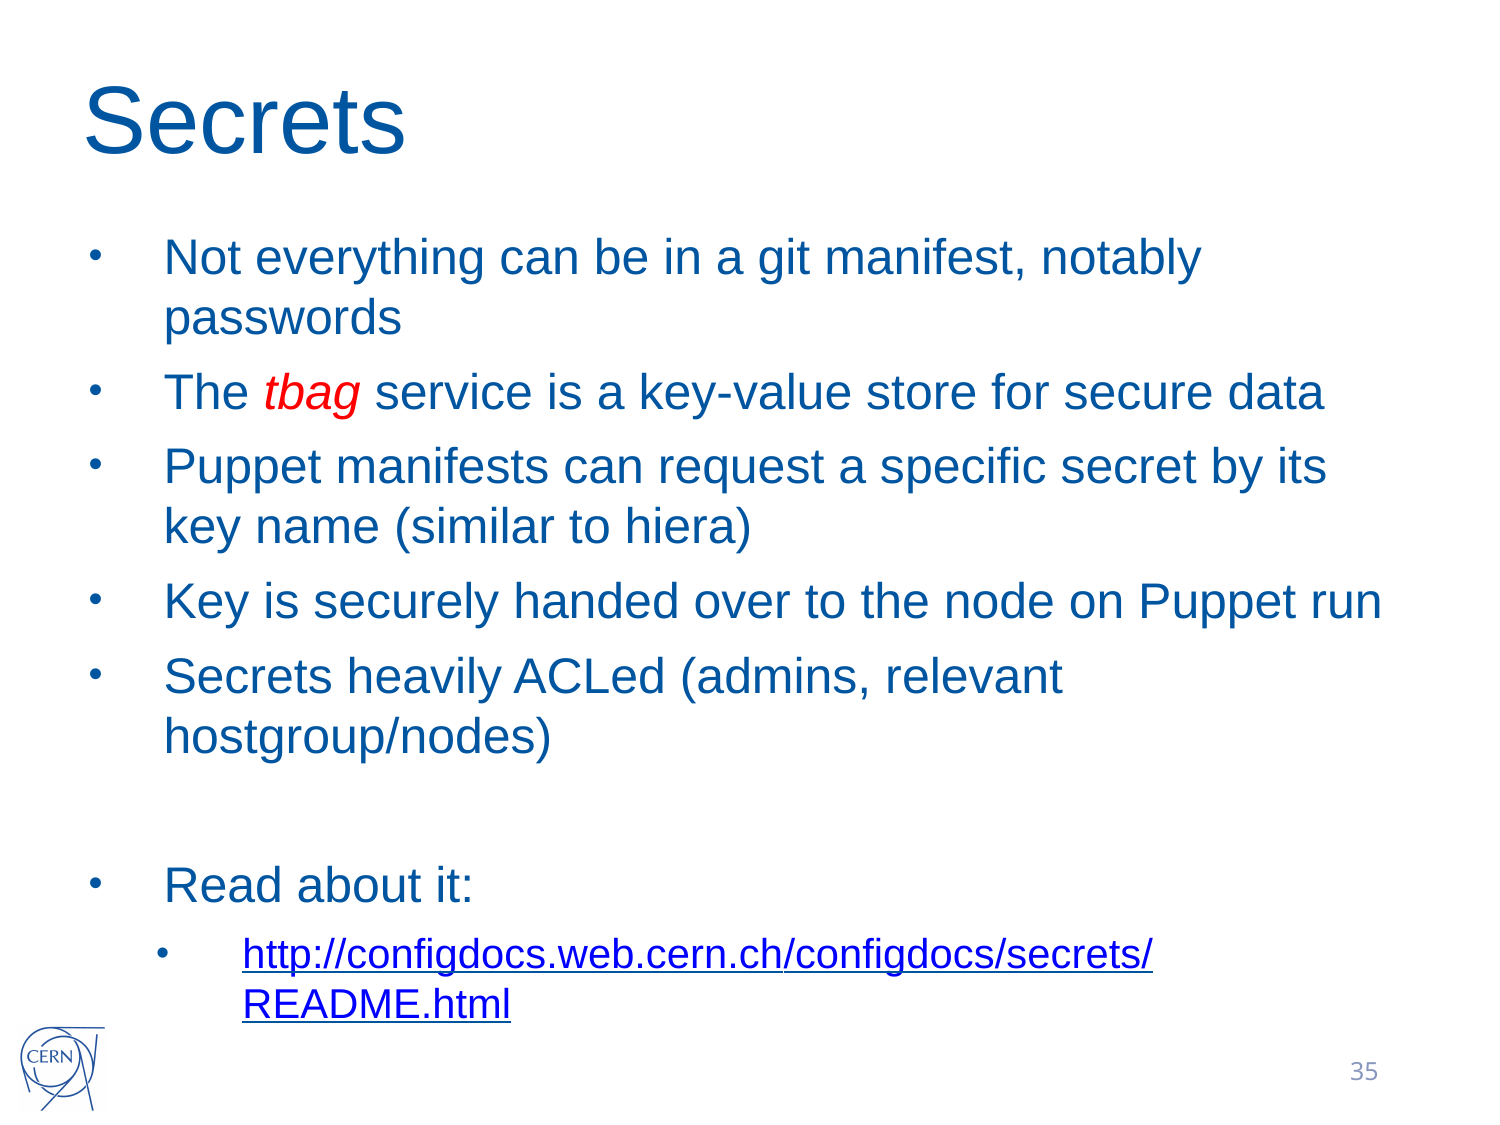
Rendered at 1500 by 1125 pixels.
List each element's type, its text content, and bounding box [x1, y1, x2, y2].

picture [18, 1025, 75, 1112]
title Secrets [75, 13, 1425, 217]
list Not everything can be in a git manifest, notably passwords The tbag service is a key-value store for secure data Puppet manifests can request a specific secret by its key name (similar to hiera) Key is securely handed over to the node on Puppet run Secrets heavily ACLed (admins, relevant hostgroup/nodes) Read about it: http://configdocs.web.cern.ch/configdocs/secrets/README.html [75, 217, 1425, 1125]
slide_number <number> [1342, 1051, 1425, 1095]
